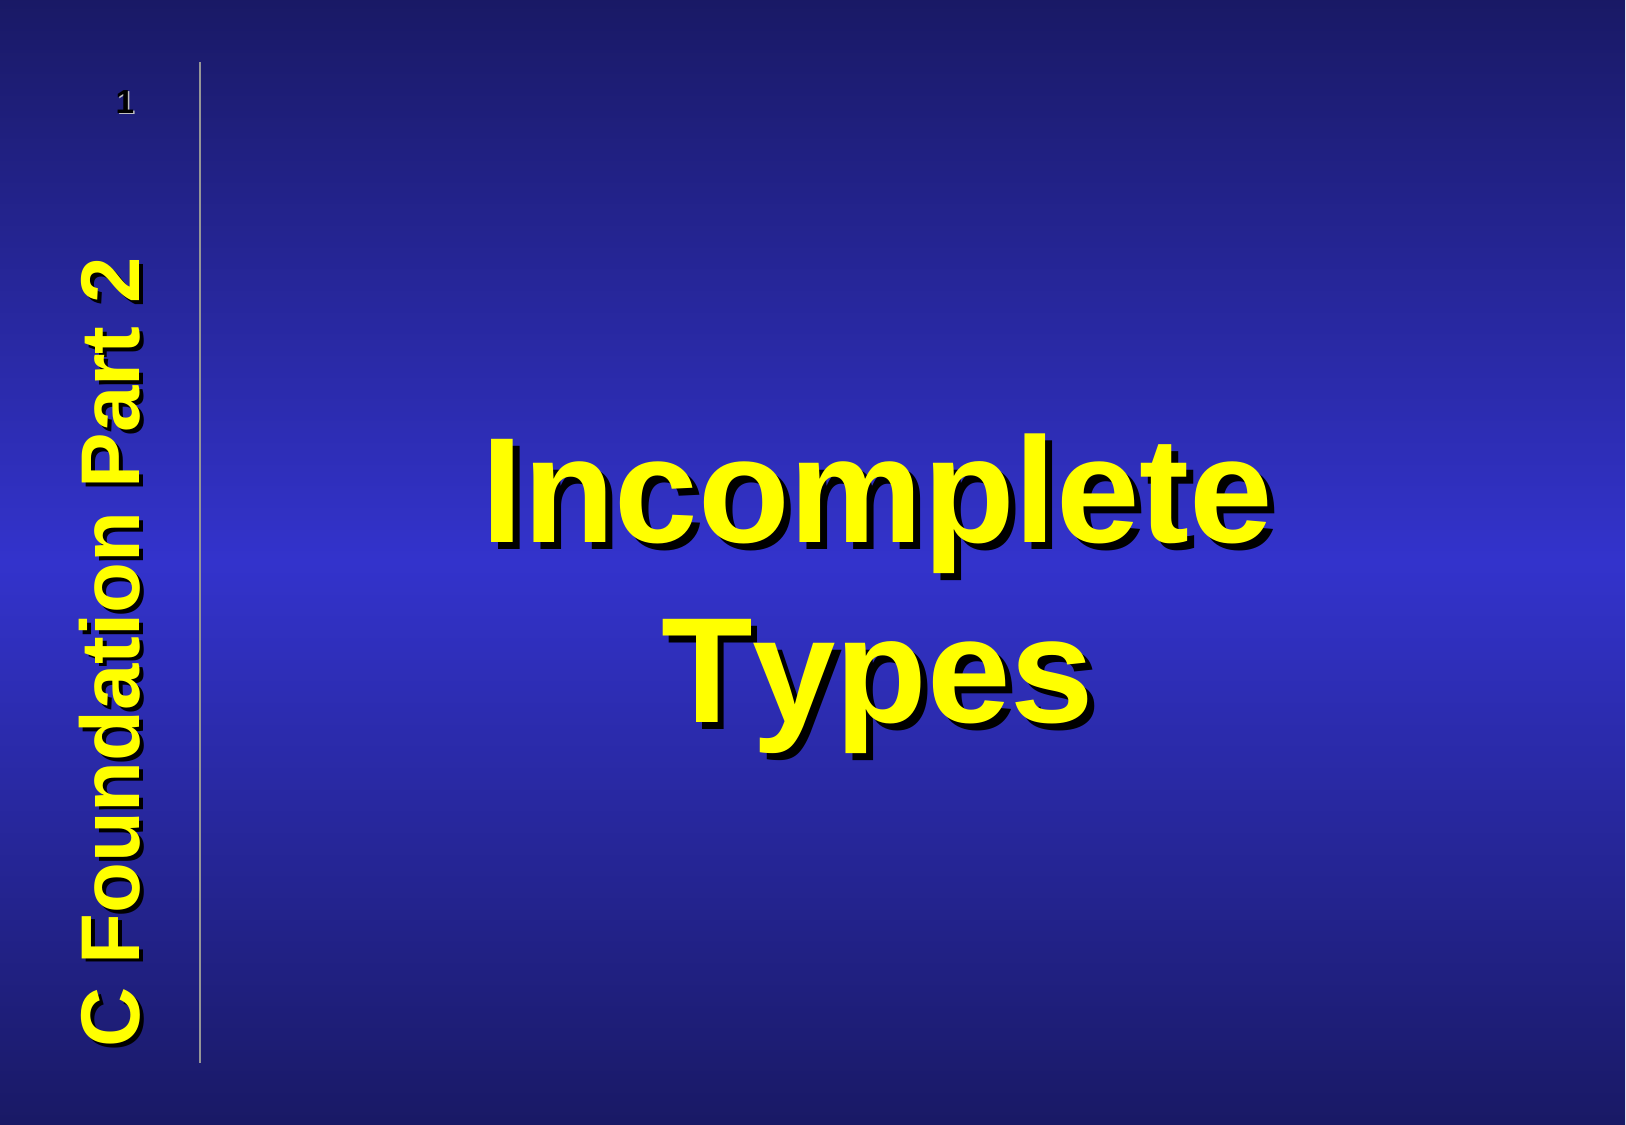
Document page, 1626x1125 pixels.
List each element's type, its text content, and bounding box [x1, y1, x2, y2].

text_box Incomplete Types [467, 385, 1290, 761]
title C Foundation Part 2 [37, 162, 176, 1063]
